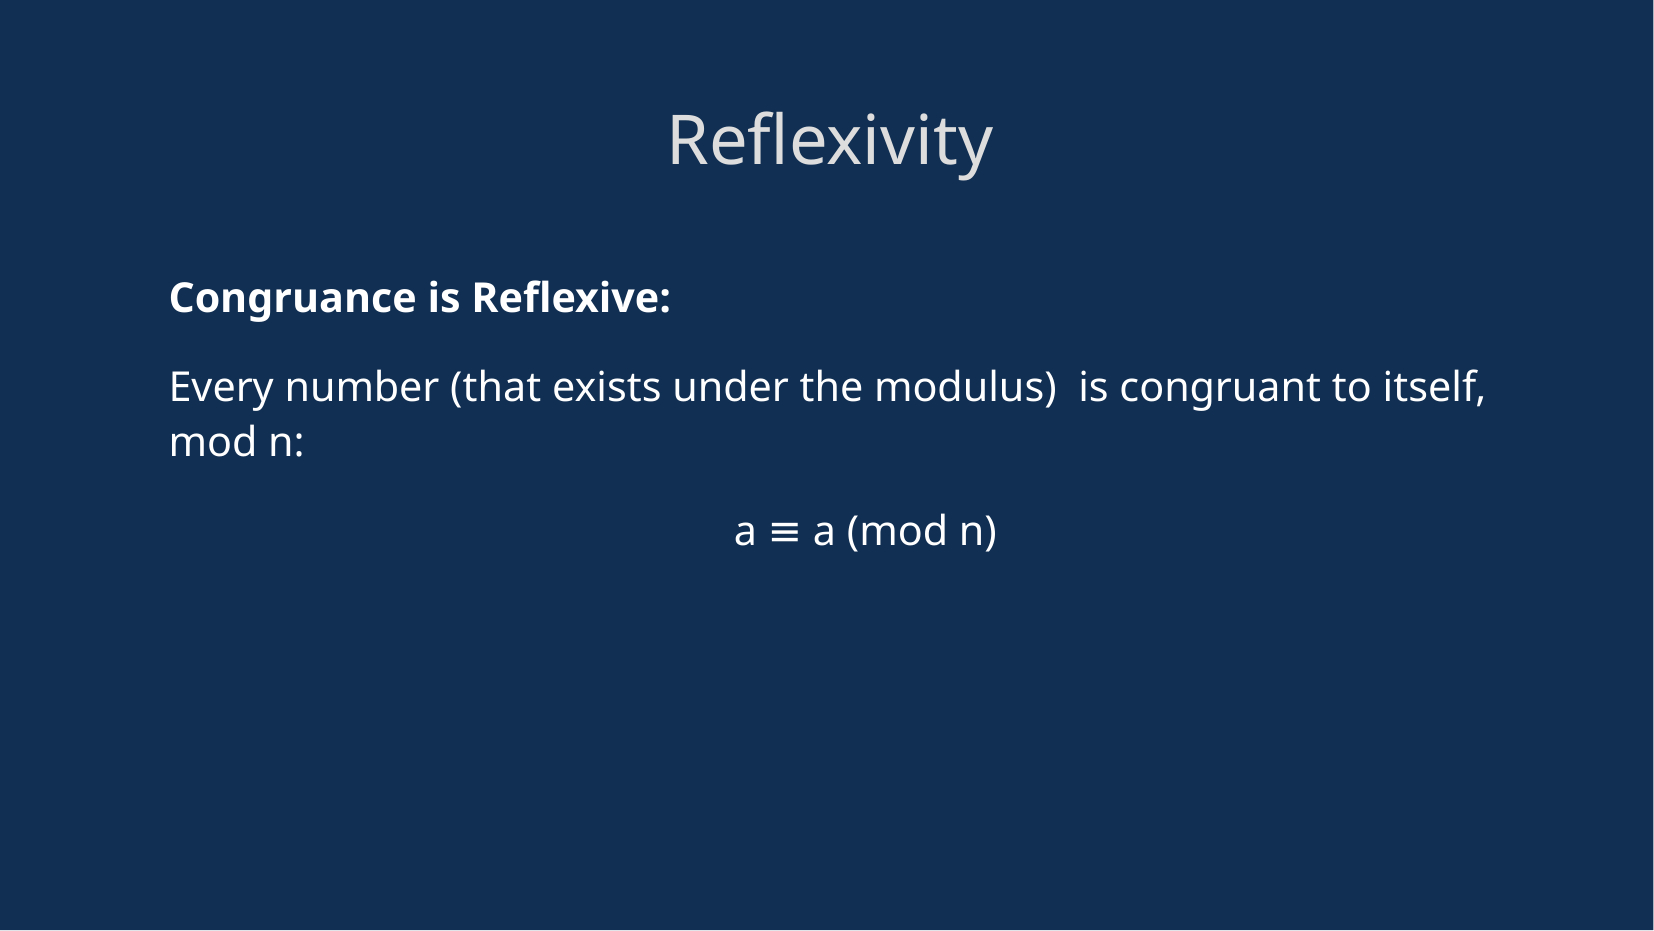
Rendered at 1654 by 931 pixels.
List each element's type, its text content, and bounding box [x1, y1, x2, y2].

list Congruance is Reflexive: Every number (that exists under the modulus) is congruant to itself, mod n: a ≡ a (mod n) [97, 268, 1563, 806]
title Reflexivity [97, 56, 1563, 220]
